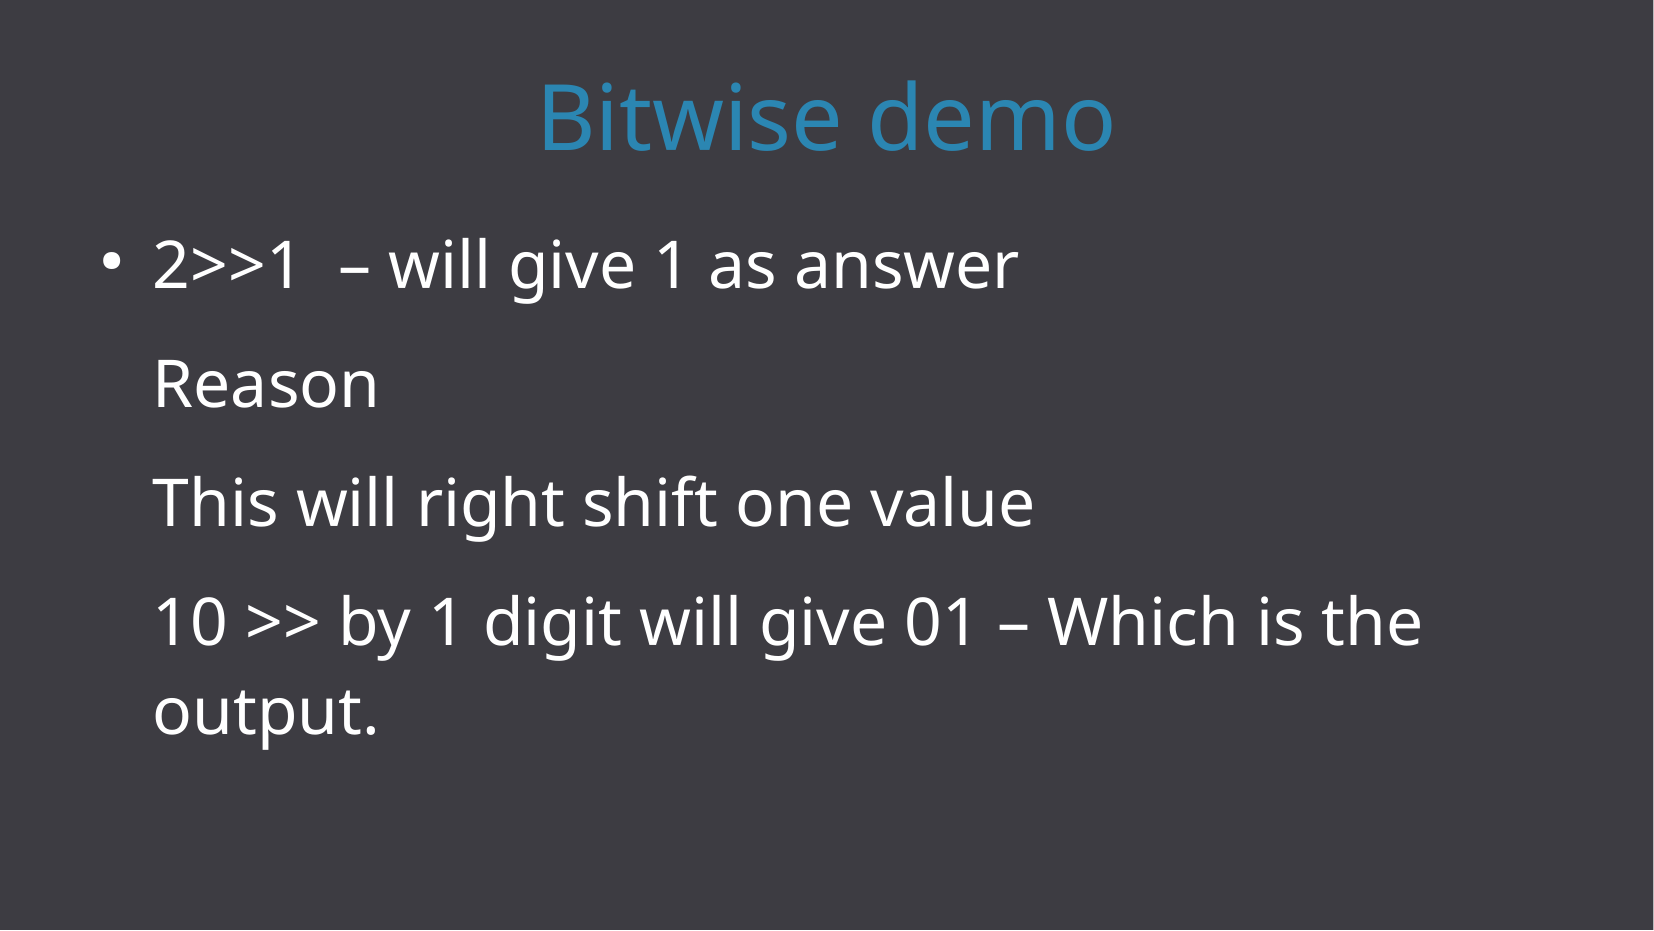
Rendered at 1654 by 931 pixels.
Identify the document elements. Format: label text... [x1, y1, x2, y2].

list 2>>1 – will give 1 as answer Reason This will right shift one value 10 >> by 1 digit will give 01 – Which is the output. [82, 217, 1571, 758]
title Bitwise demo [82, 37, 1571, 193]
